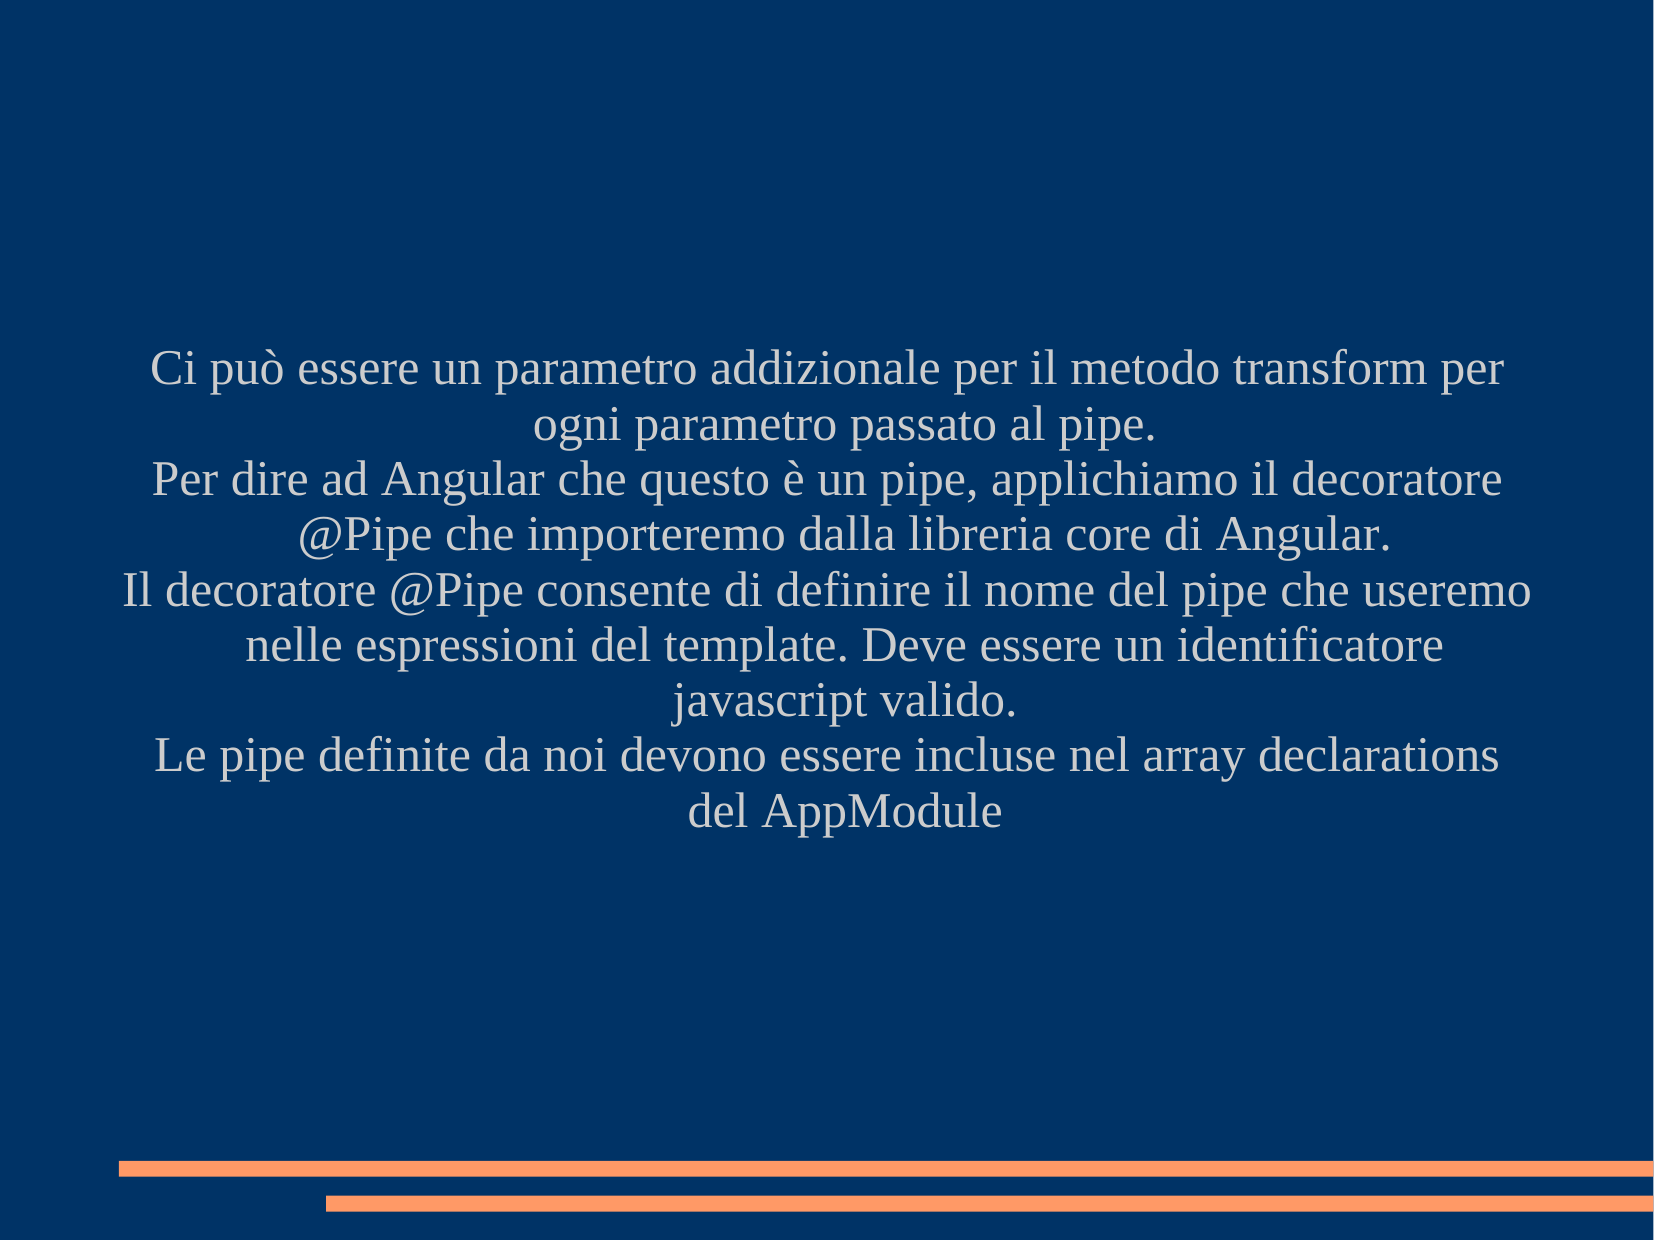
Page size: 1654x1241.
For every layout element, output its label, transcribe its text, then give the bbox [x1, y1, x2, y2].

subtitle Ci può essere un parametro addizionale per il metodo transform per ogni parametro passato al pipe. Per dire ad Angular che questo è un pipe, applichiamo il decoratore @Pipe che importeremo dalla libreria core di Angular. Il decoratore @Pipe consente di definire il nome del pipe che useremo nelle espressioni del template. Deve essere un identificatore javascript valido. Le pipe definite da noi devono essere incluse nel array declarations del AppModule [121, 46, 1534, 1132]
